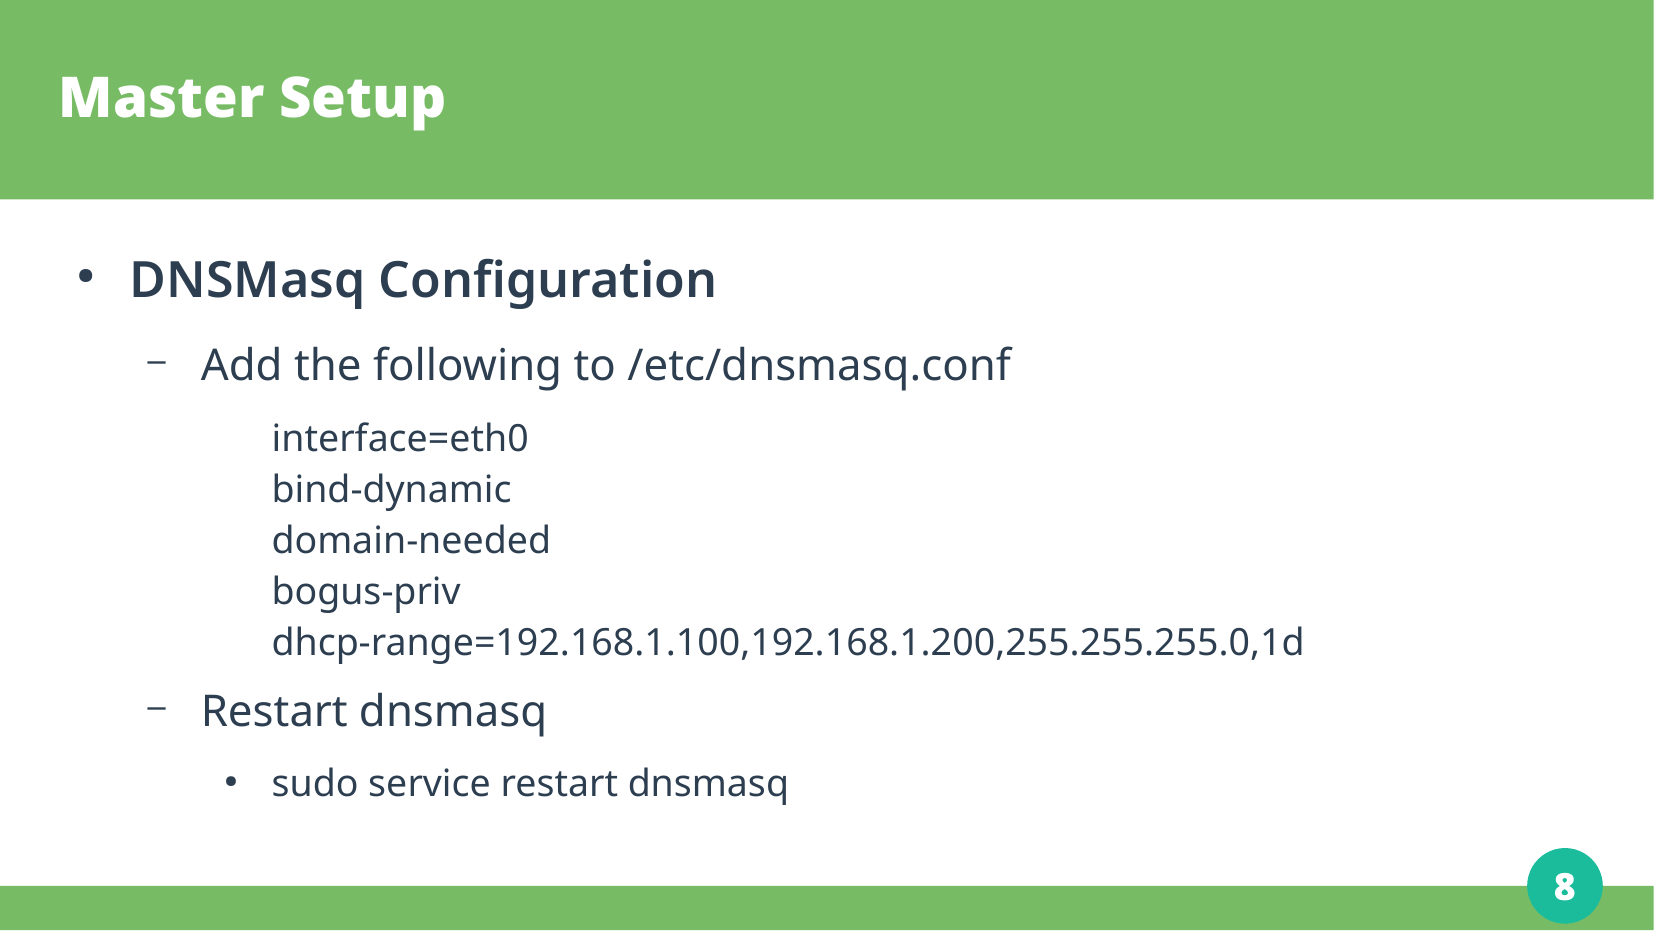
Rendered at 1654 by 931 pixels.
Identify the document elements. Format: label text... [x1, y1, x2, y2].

list DNSMasq Configuration Add the following to /etc/dnsmasq.conf interface=eth0 bind-dynamic domain-needed bogus-priv dhcp-range=192.168.1.100,192.168.1.200,255.255.255.0,1d Restart dnsmasq sudo service restart dnsmasq [59, 243, 1595, 864]
title Master Setup [59, 37, 1595, 155]
